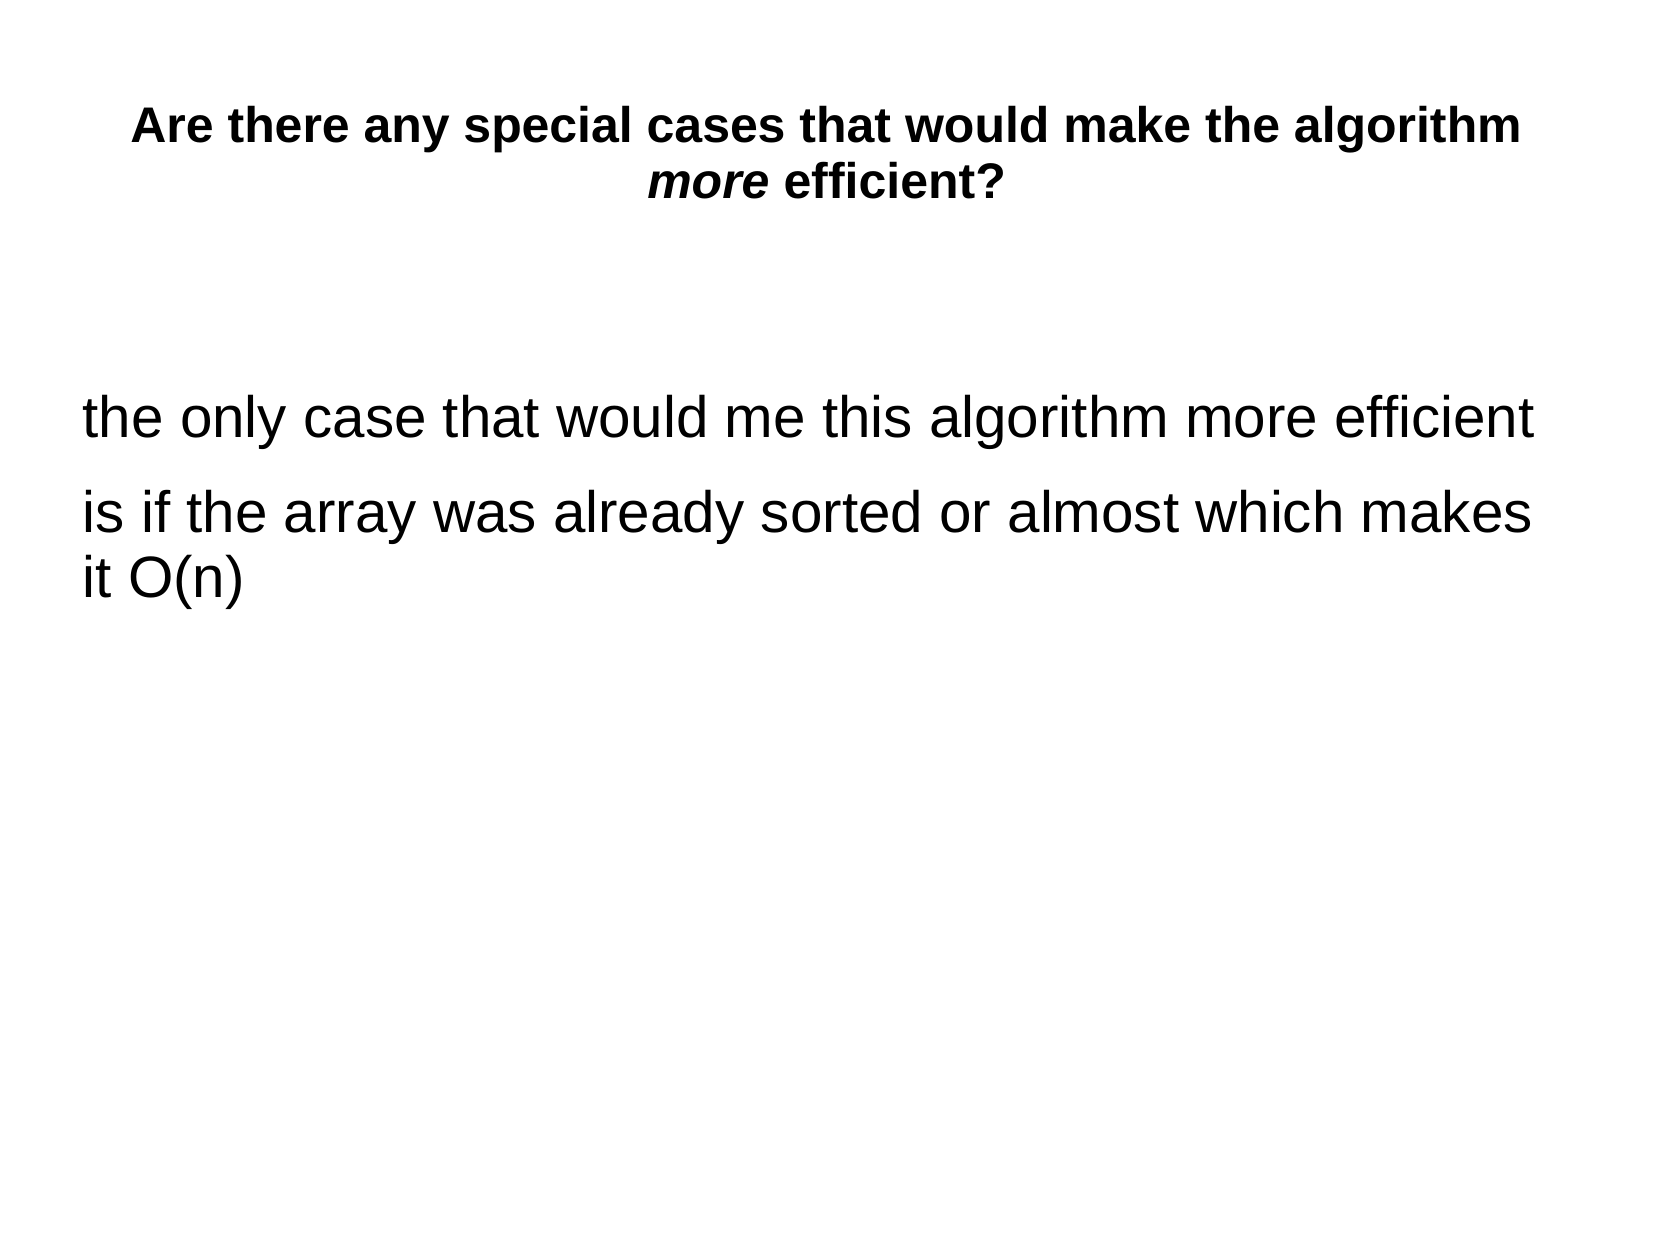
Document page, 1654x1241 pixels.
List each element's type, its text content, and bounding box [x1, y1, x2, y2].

title Are there any special cases that would make the algorithm more efficient? [82, 49, 1571, 257]
list the only case that would me this algorithm more efficient is if the array was already sorted or almost which makes it O(n) [82, 290, 1538, 1010]
